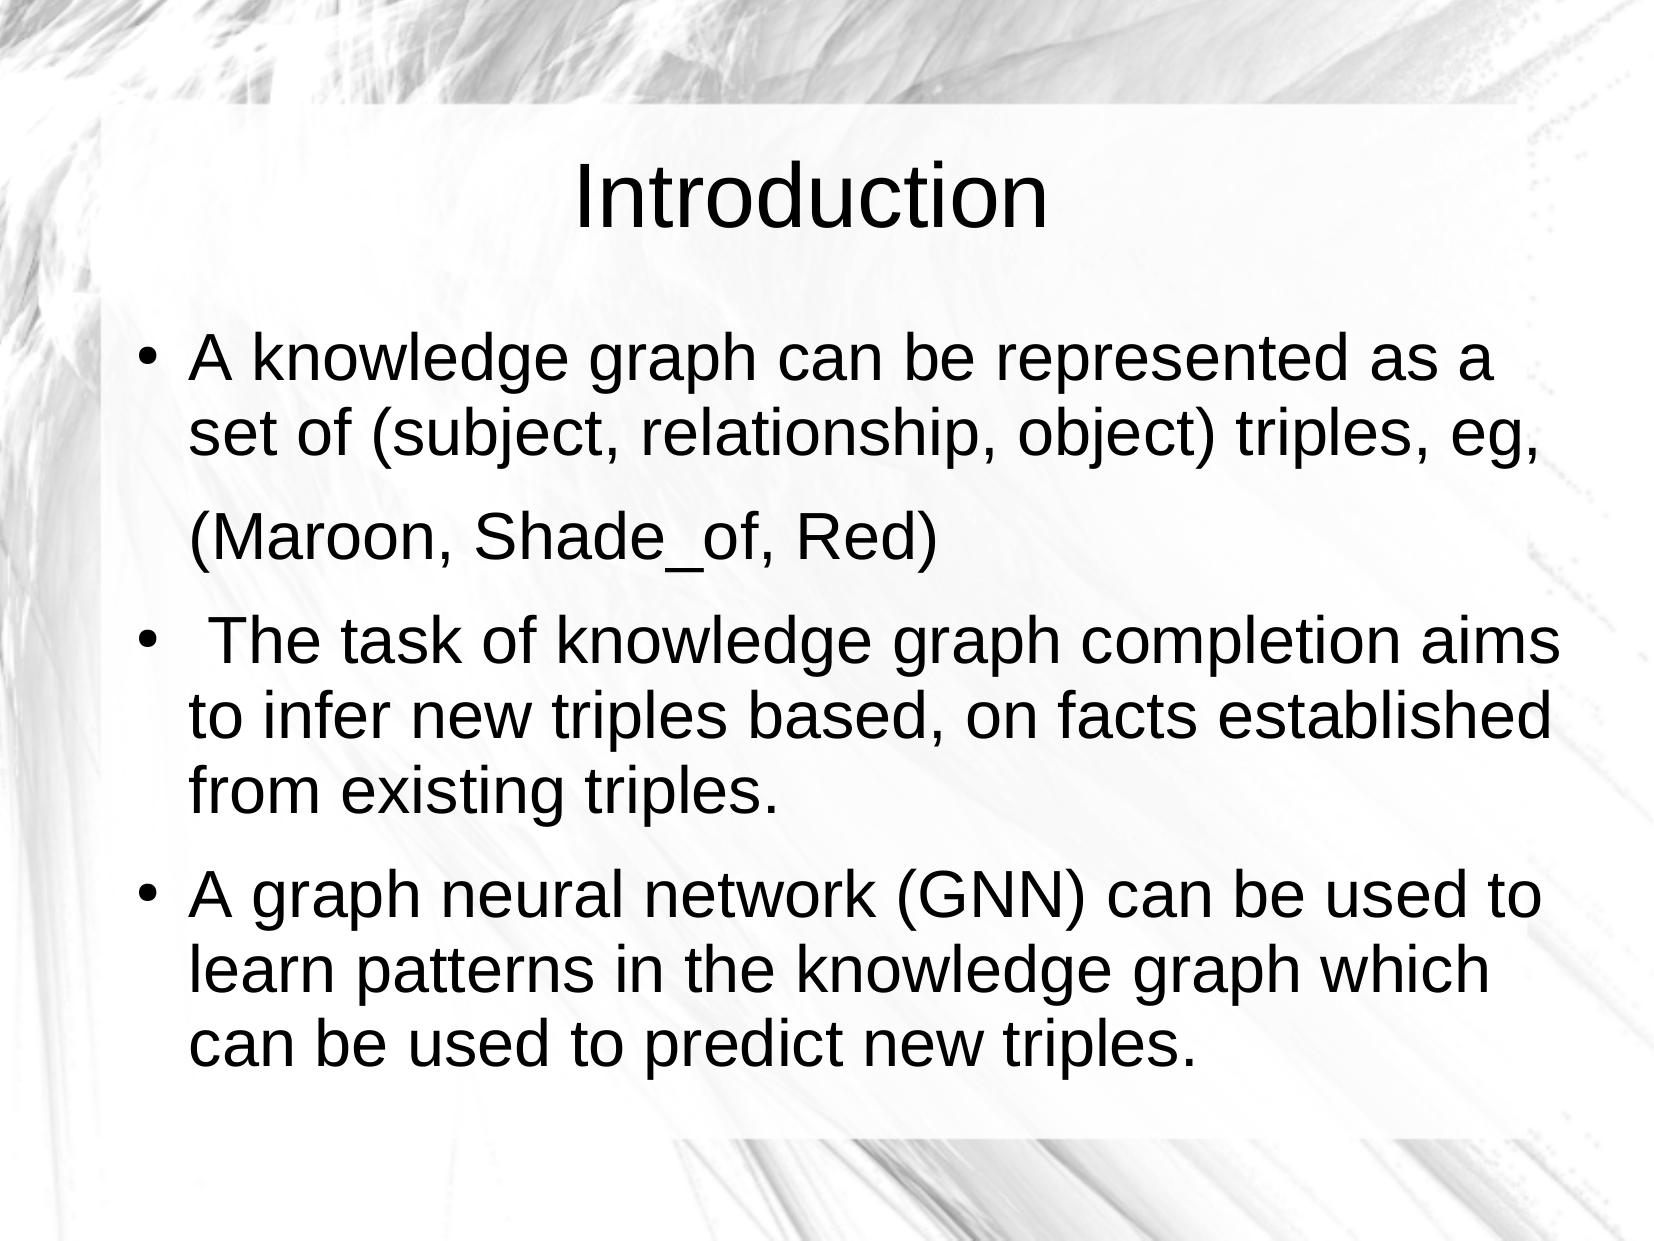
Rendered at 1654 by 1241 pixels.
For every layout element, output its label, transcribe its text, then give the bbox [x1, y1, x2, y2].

list A knowledge graph can be represented as a set of (subject, relationship, object) triples, eg, (Maroon, Shade_of, Red) The task of knowledge graph completion aims to infer new triples based, on facts established from existing triples. A graph neural network (GNN) can be used to learn patterns in the knowledge graph which can be used to predict new triples. [118, 319, 1571, 1082]
title Introduction [118, 112, 1506, 281]
picture [0, 0, 1654, 1241]
